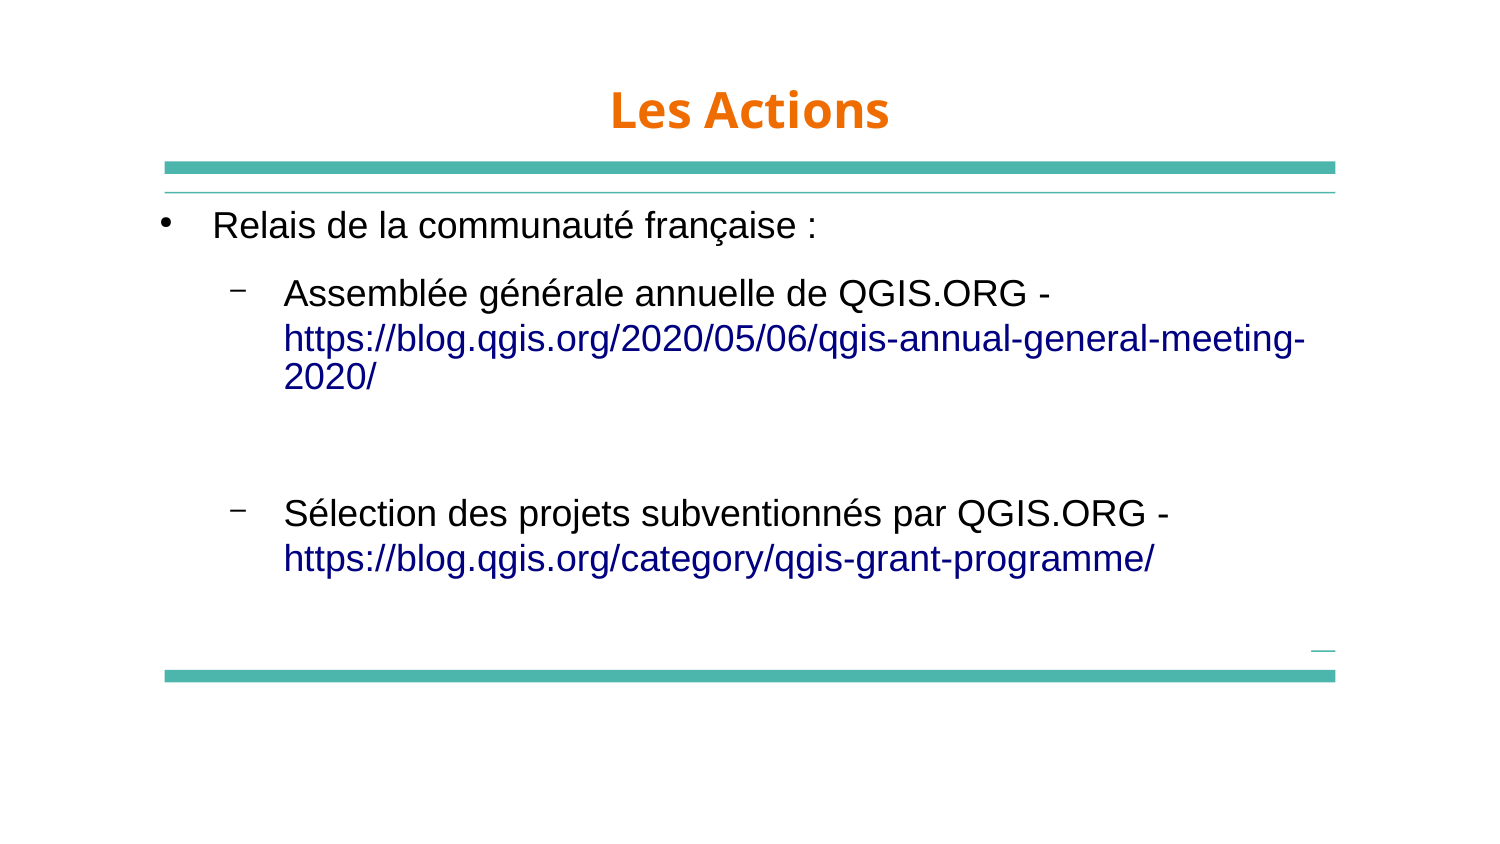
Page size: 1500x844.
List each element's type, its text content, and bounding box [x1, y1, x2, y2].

title Les Actions [82, 75, 1418, 154]
list Relais de la communauté française : Assemblée générale annuelle de QGIS.ORG - https://blog.qgis.org/2020/05/06/qgis-annual-general-meeting-2020/ Sélection des projets subventionnés par QGIS.ORG -https://blog.qgis.org/category/qgis-grant-programme/ [141, 200, 1312, 664]
